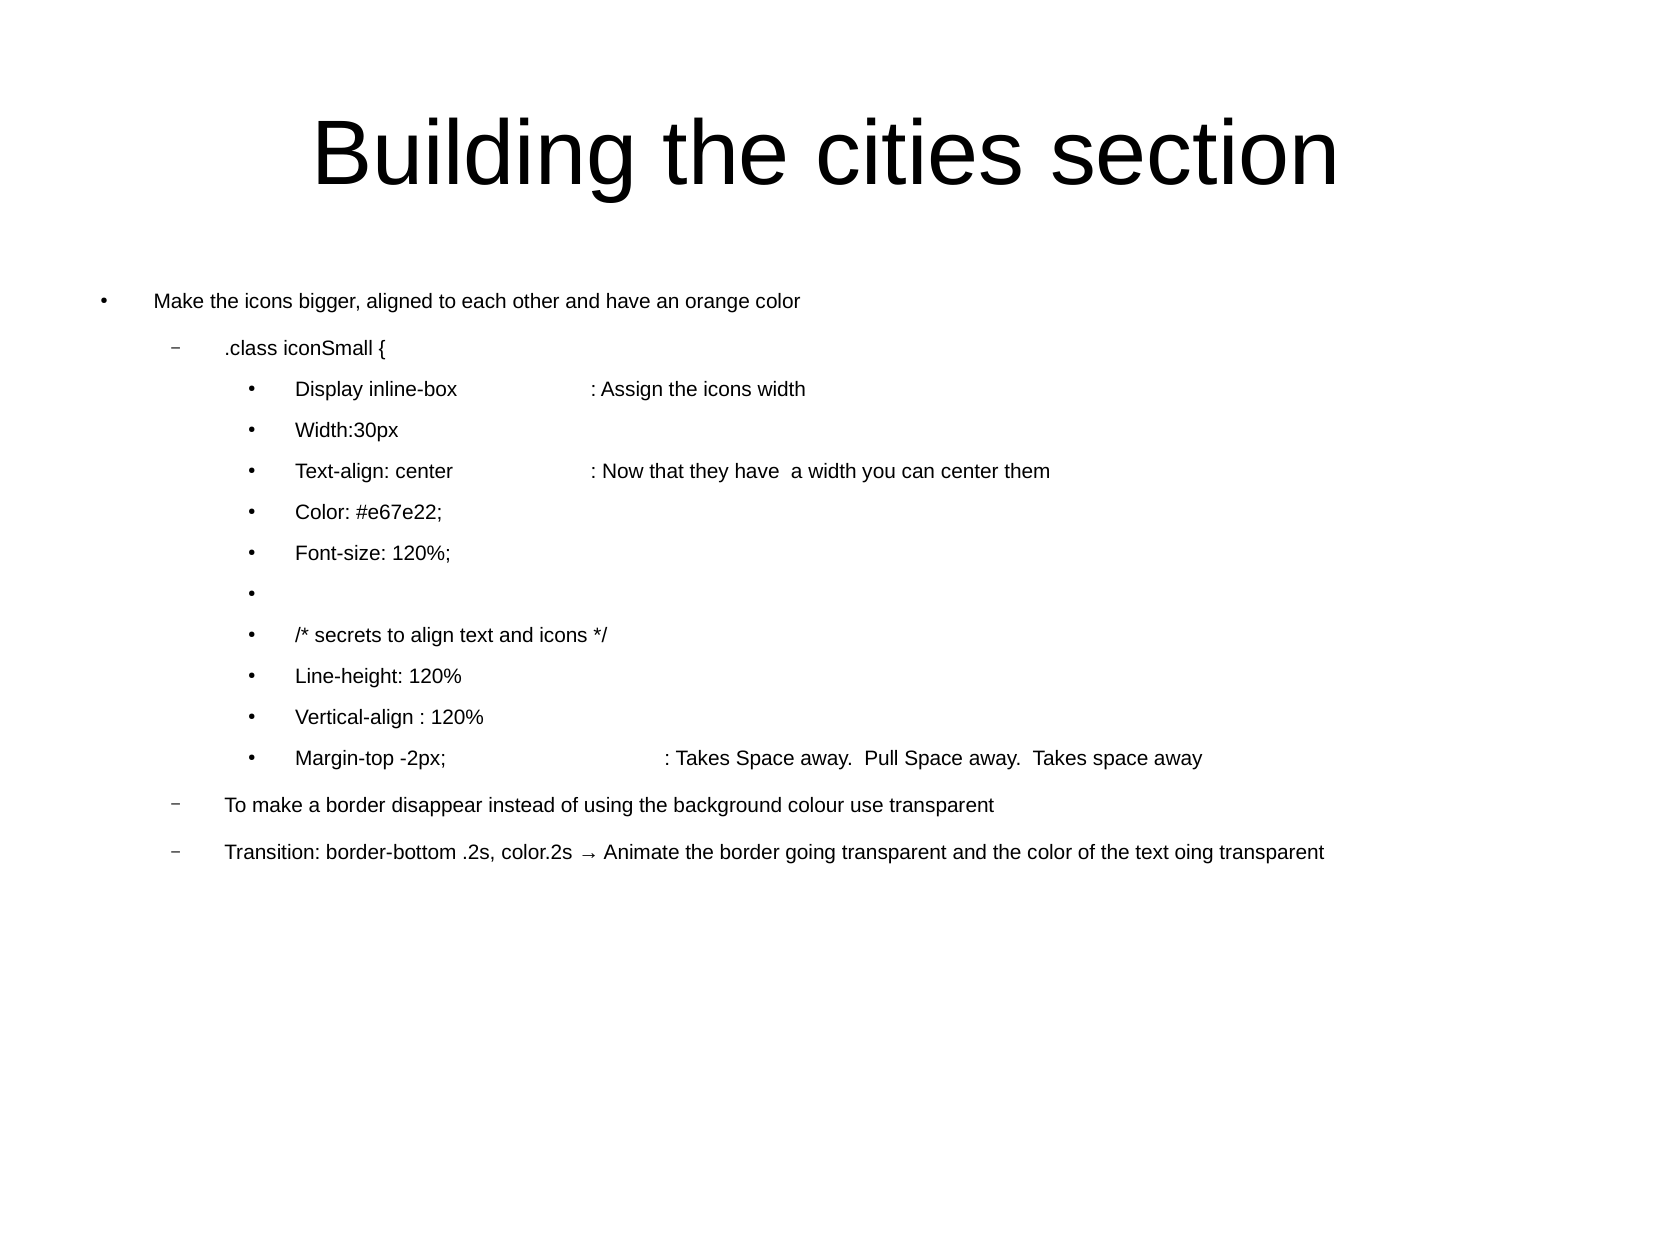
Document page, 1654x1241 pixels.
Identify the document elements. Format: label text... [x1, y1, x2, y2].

list Make the icons bigger, aligned to each other and have an orange color .class iconSmall { Display inline-box : Assign the icons width Width:30px Text-align: center : Now that they have a width you can center them Color: #e67e22; Font-size: 120%; /* secrets to align text and icons */ Line-height: 120% Vertical-align : 120% Margin-top -2px; : Takes Space away. Pull Space away. Takes space away To make a border disappear instead of using the background colour use transparent Transition: border-bottom .2s, color.2s → Animate the border going transparent and the color of the text oing transparent [82, 290, 1571, 1229]
title Building the cities section [82, 49, 1571, 257]
